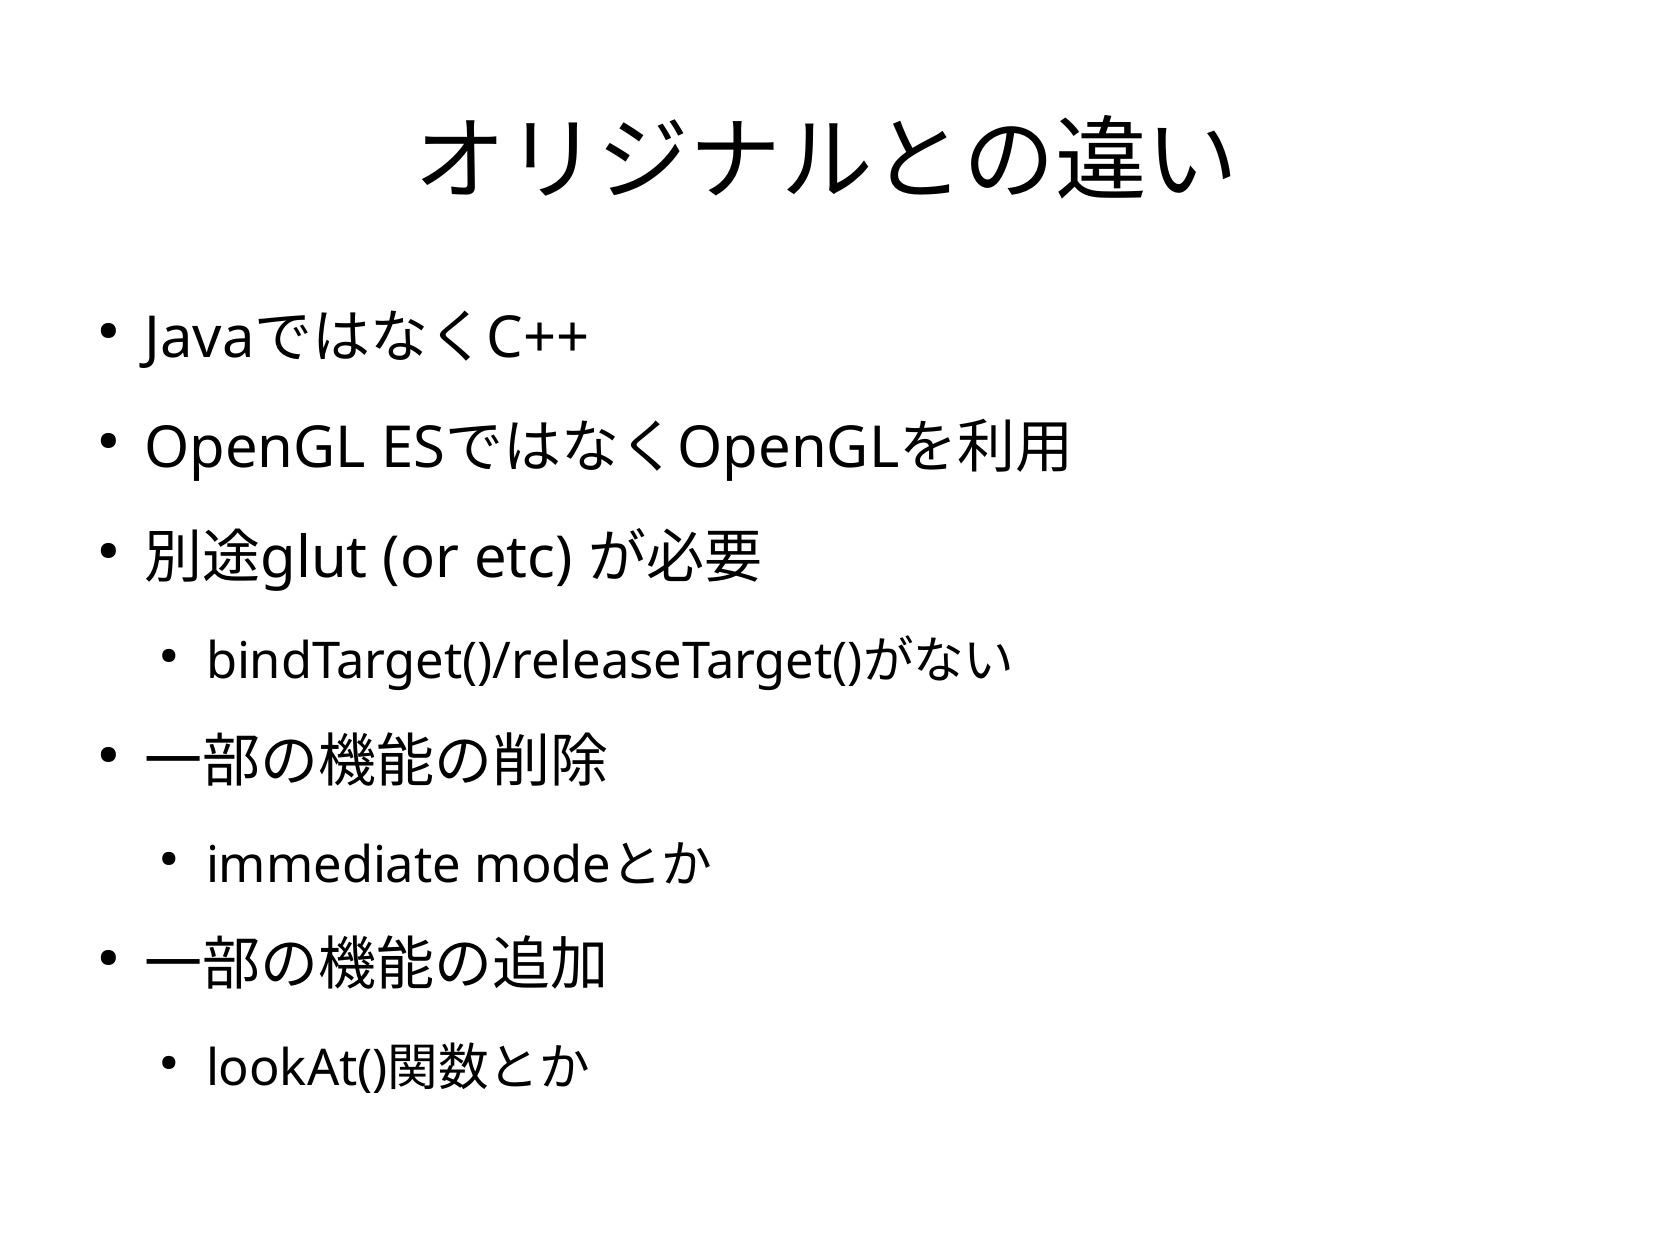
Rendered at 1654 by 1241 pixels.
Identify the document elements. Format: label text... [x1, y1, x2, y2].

title オリジナルとの違い [82, 56, 1571, 250]
list JavaではなくC++ OpenGL ESではなくOpenGLを利用 別途glut (or etc) が必要 bindTarget()/releaseTarget()がない 一部の機能の削除 immediate modeとか 一部の機能の追加 lookAt()関数とか [82, 290, 1571, 1109]
